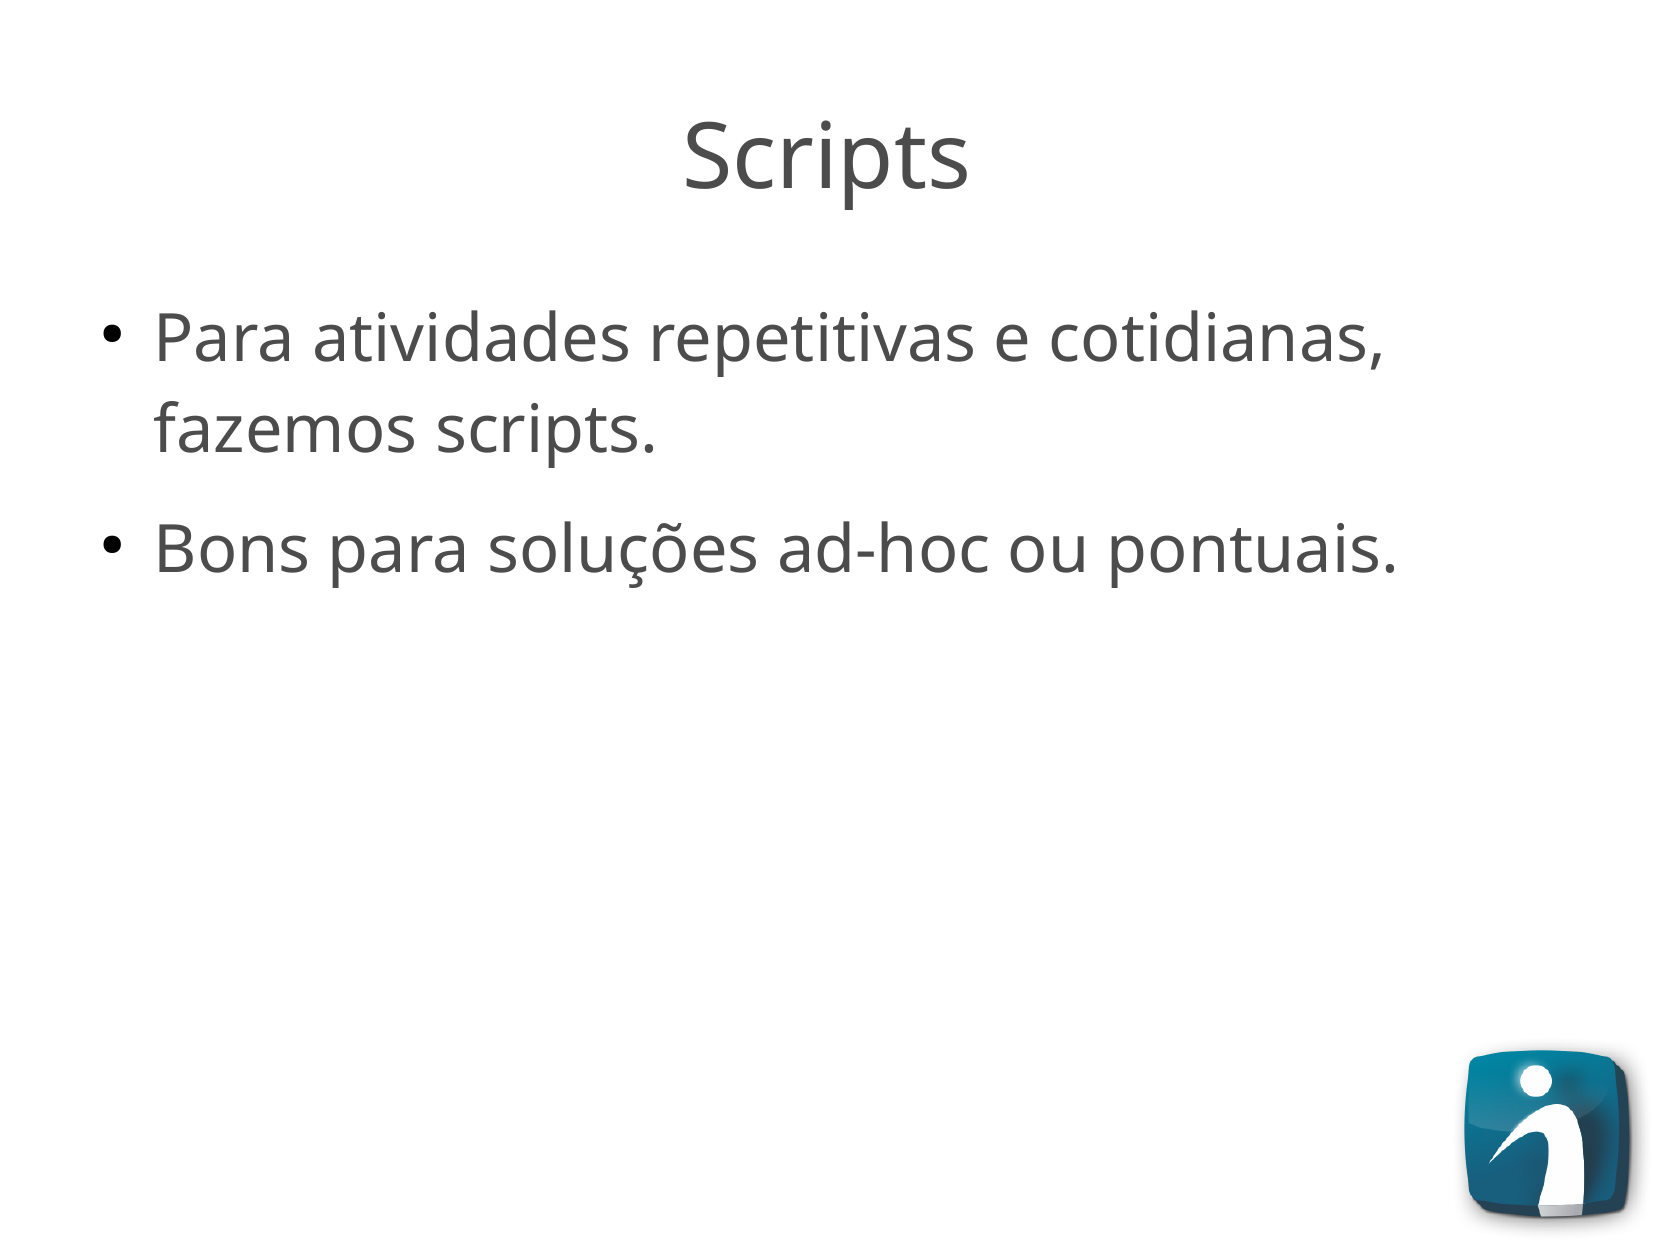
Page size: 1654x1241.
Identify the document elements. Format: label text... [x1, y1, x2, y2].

list Para atividades repetitivas e cotidianas, fazemos scripts. Bons para soluções ad-hoc ou pontuais. [82, 290, 1571, 1109]
picture [1447, 1035, 1654, 1241]
title Scripts [82, 49, 1571, 257]
